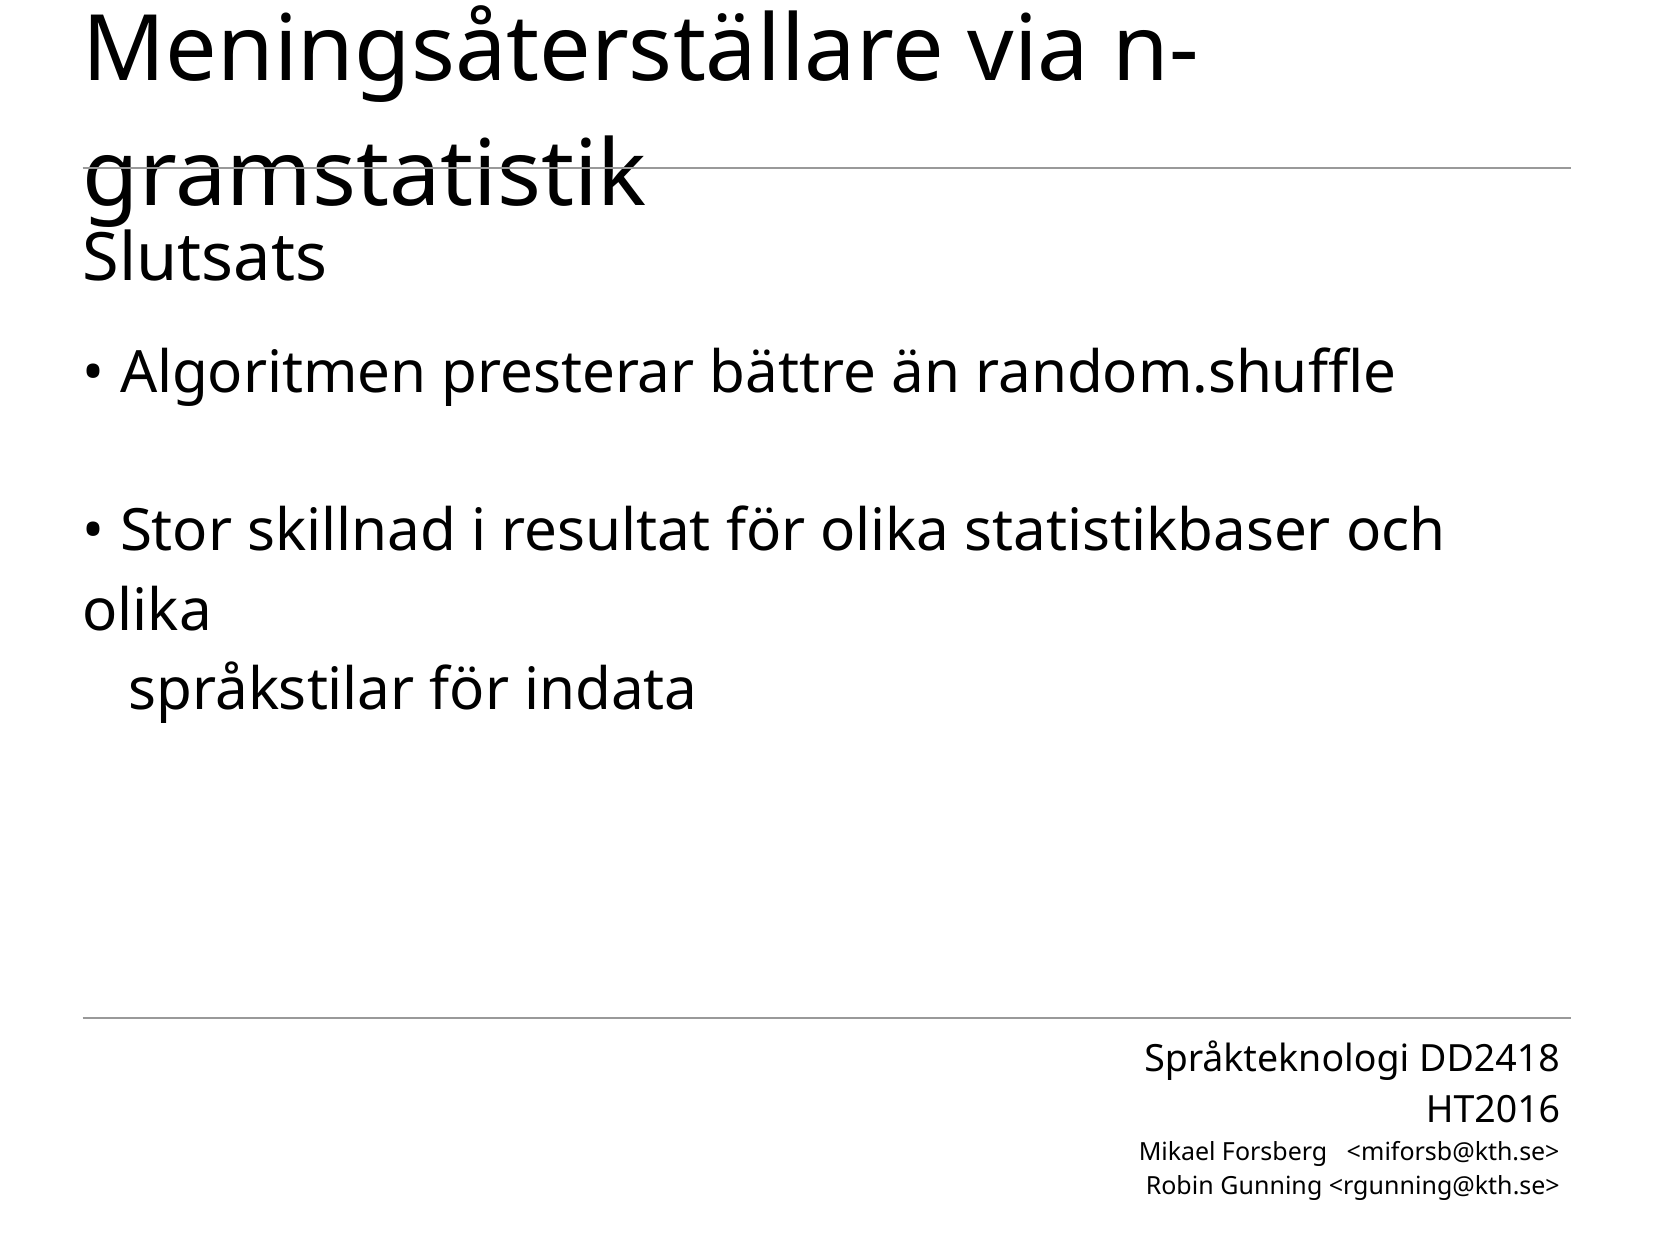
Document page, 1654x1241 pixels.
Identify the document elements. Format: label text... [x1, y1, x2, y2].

text_box Språkteknologi DD2418 HT2016 Mikael Forsberg <miforsb@kth.se> Robin Gunning <rgunning@kth.se> [1020, 1024, 1576, 1156]
title Meningsåterställare via n-gramstatistik [82, 46, 1571, 167]
title Slutsats [82, 194, 1571, 316]
text_box • Algoritmen presterar bättre än random.shuffle • Stor skillnad i resultat för olika statistikbaser och olika språkstilar för indata [82, 330, 1571, 1010]
